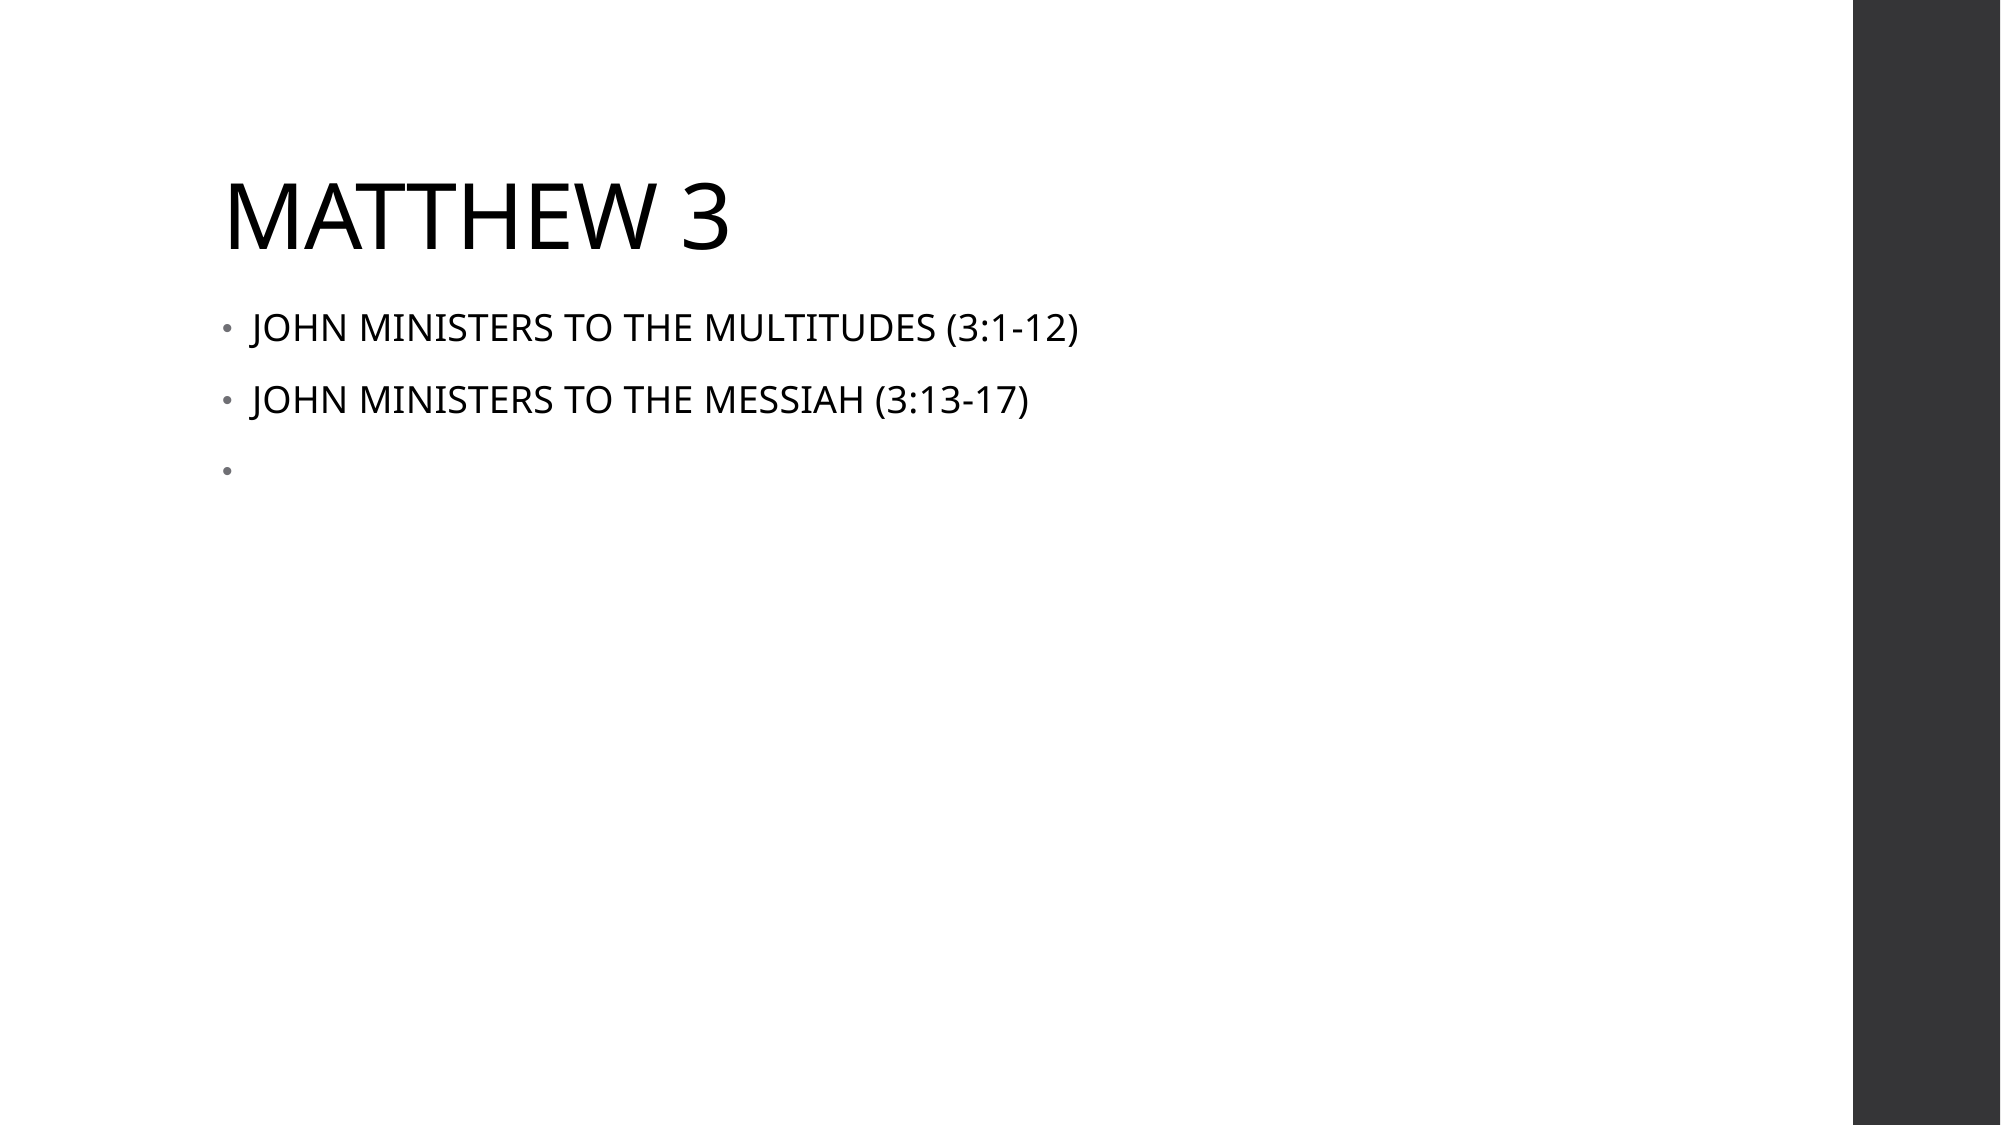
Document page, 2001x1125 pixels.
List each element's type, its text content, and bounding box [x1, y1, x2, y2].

title MATTHEW 3 [206, 60, 1797, 278]
list JOHN MINISTERS TO THE MULTITUDES (3:1-12) JOHN MINISTERS TO THE MESSIAH (3:13-17) [206, 299, 1617, 1014]
